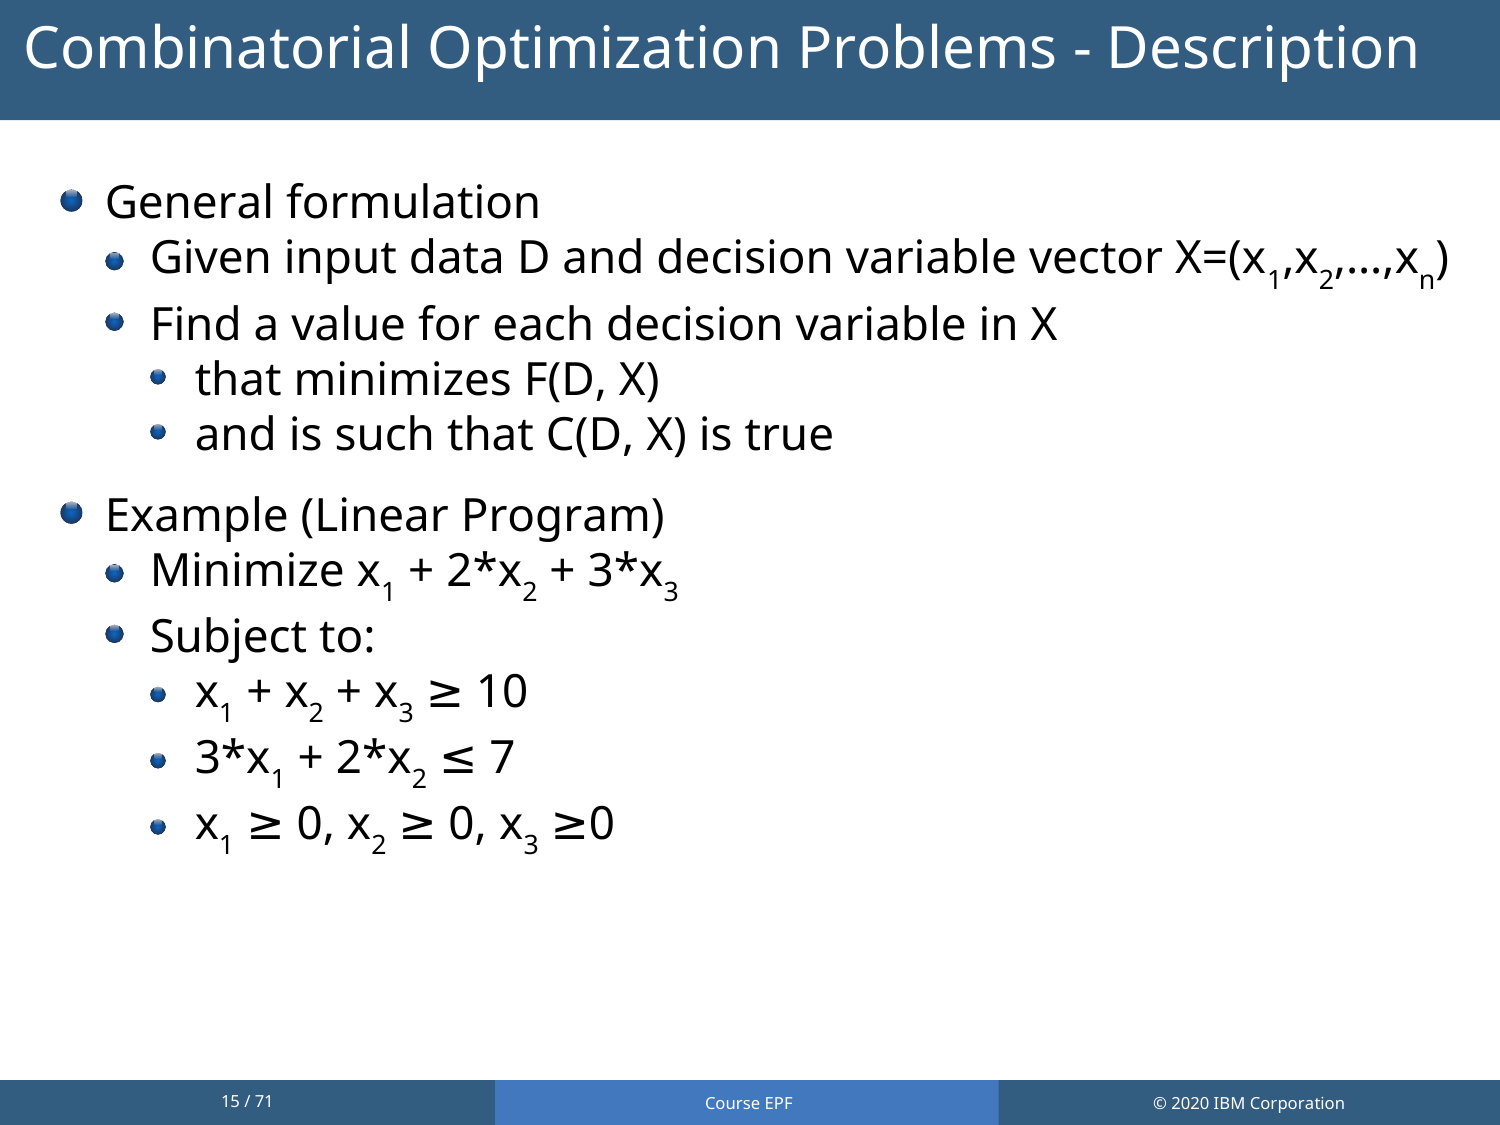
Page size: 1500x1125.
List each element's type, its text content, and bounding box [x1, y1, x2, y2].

title Combinatorial Optimization Problems - Description [0, 0, 1500, 121]
list General formulation Given input data D and decision variable vector X=(x1,x2,…,xn) Find a value for each decision variable in X that minimizes F(D, X) and is such that C(D, X) is true Example (Linear Program) Minimize x1 + 2*x2 + 3*x3 Subject to: x1 + x2 + x3 ≥ 10 3*x1 + 2*x2 ≤ 7 x1 ≥ 0, x2 ≥ 0, x3 ≥0 [45, 165, 1478, 1036]
